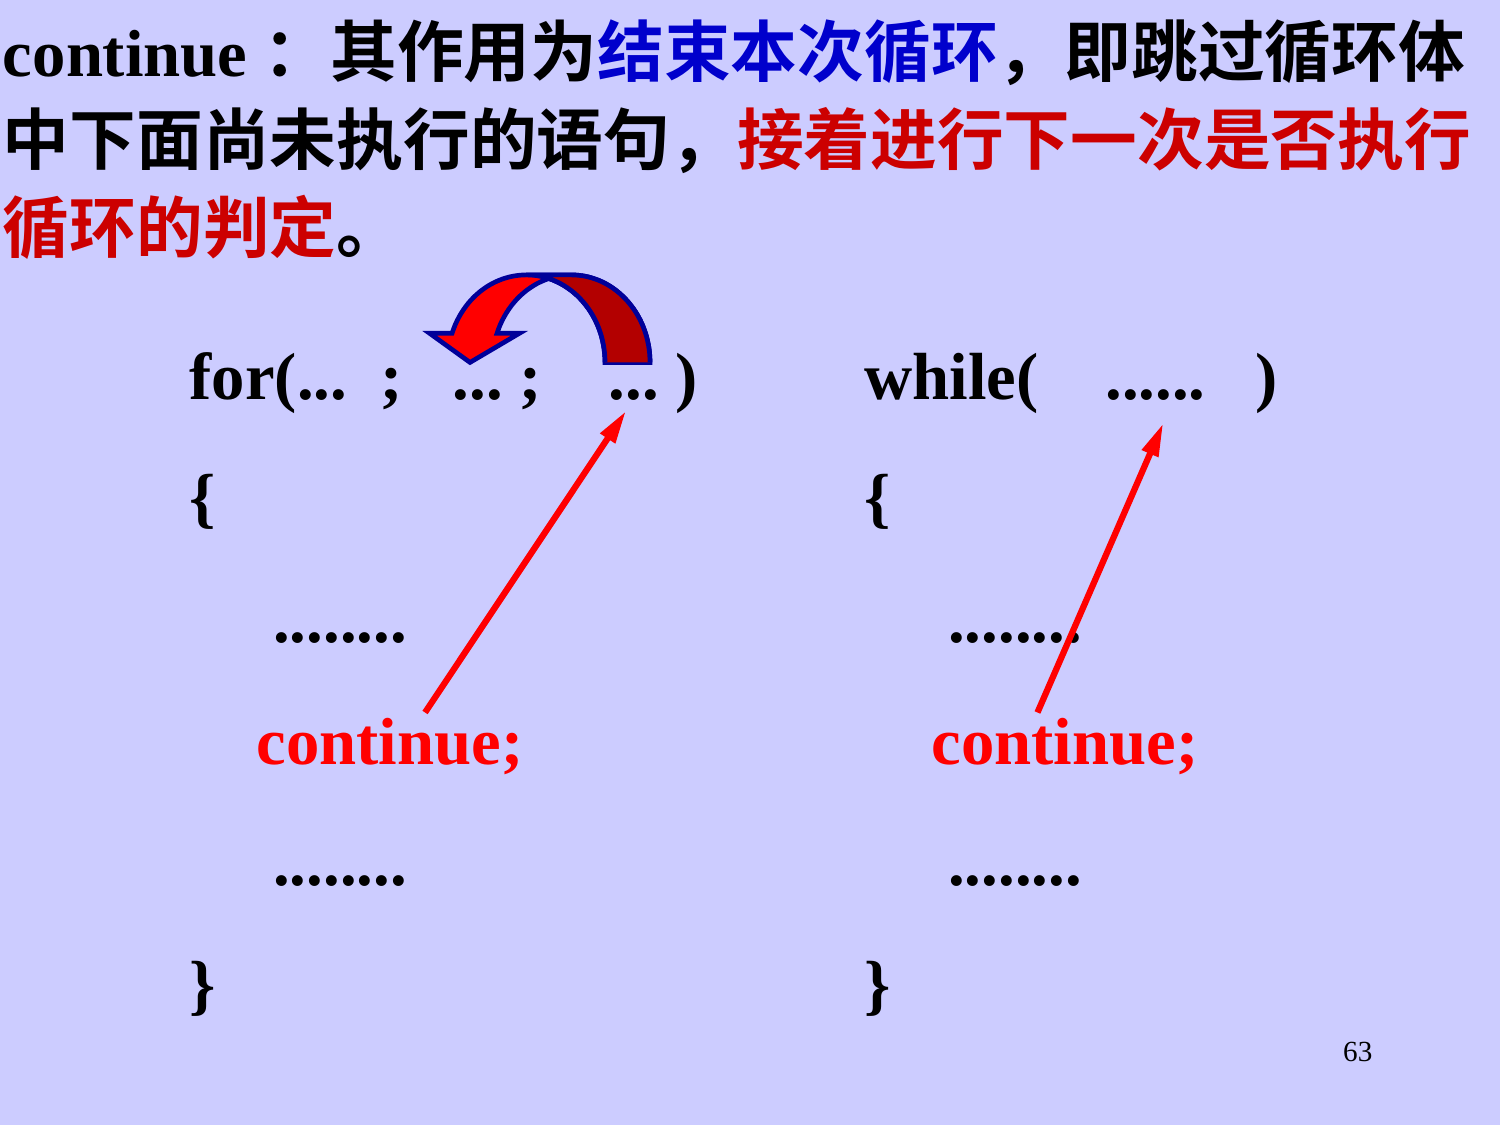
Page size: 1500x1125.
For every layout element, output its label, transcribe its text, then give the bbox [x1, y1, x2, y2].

text_box <编号> [1074, 1029, 1388, 1101]
text_box while( ...... ) { ........ continue; ........ } [849, 324, 1413, 1029]
text_box for(... ; ... ; ... ) { ........ continue; ........ } [174, 324, 738, 1029]
text_box [429, 274, 651, 363]
text_box continue：其作用为结束本次循环，即跳过循环体中下面尚未执行的语句，接着进行下一次是否执行循环的判定。 [0, 0, 1500, 268]
